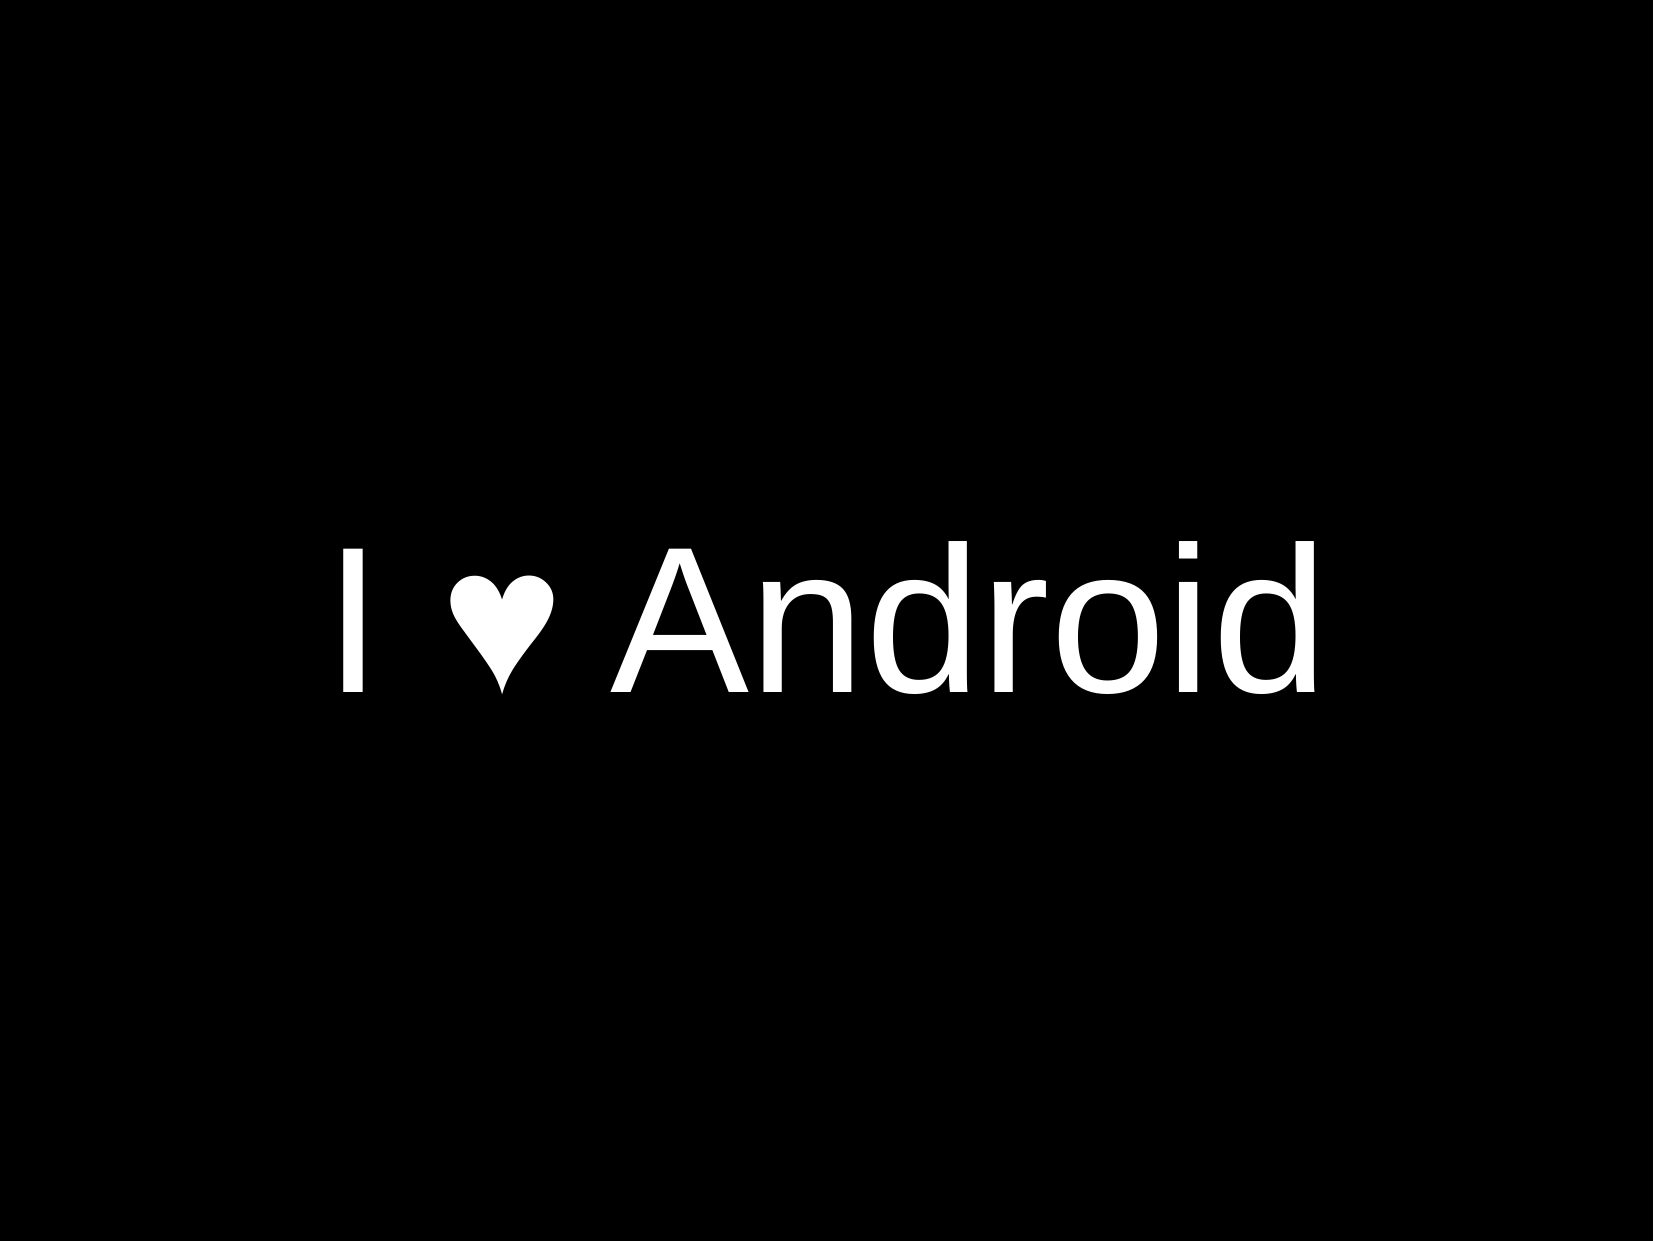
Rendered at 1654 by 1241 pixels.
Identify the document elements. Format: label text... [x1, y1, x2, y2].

title I ♥ Android [82, 101, 1571, 1140]
